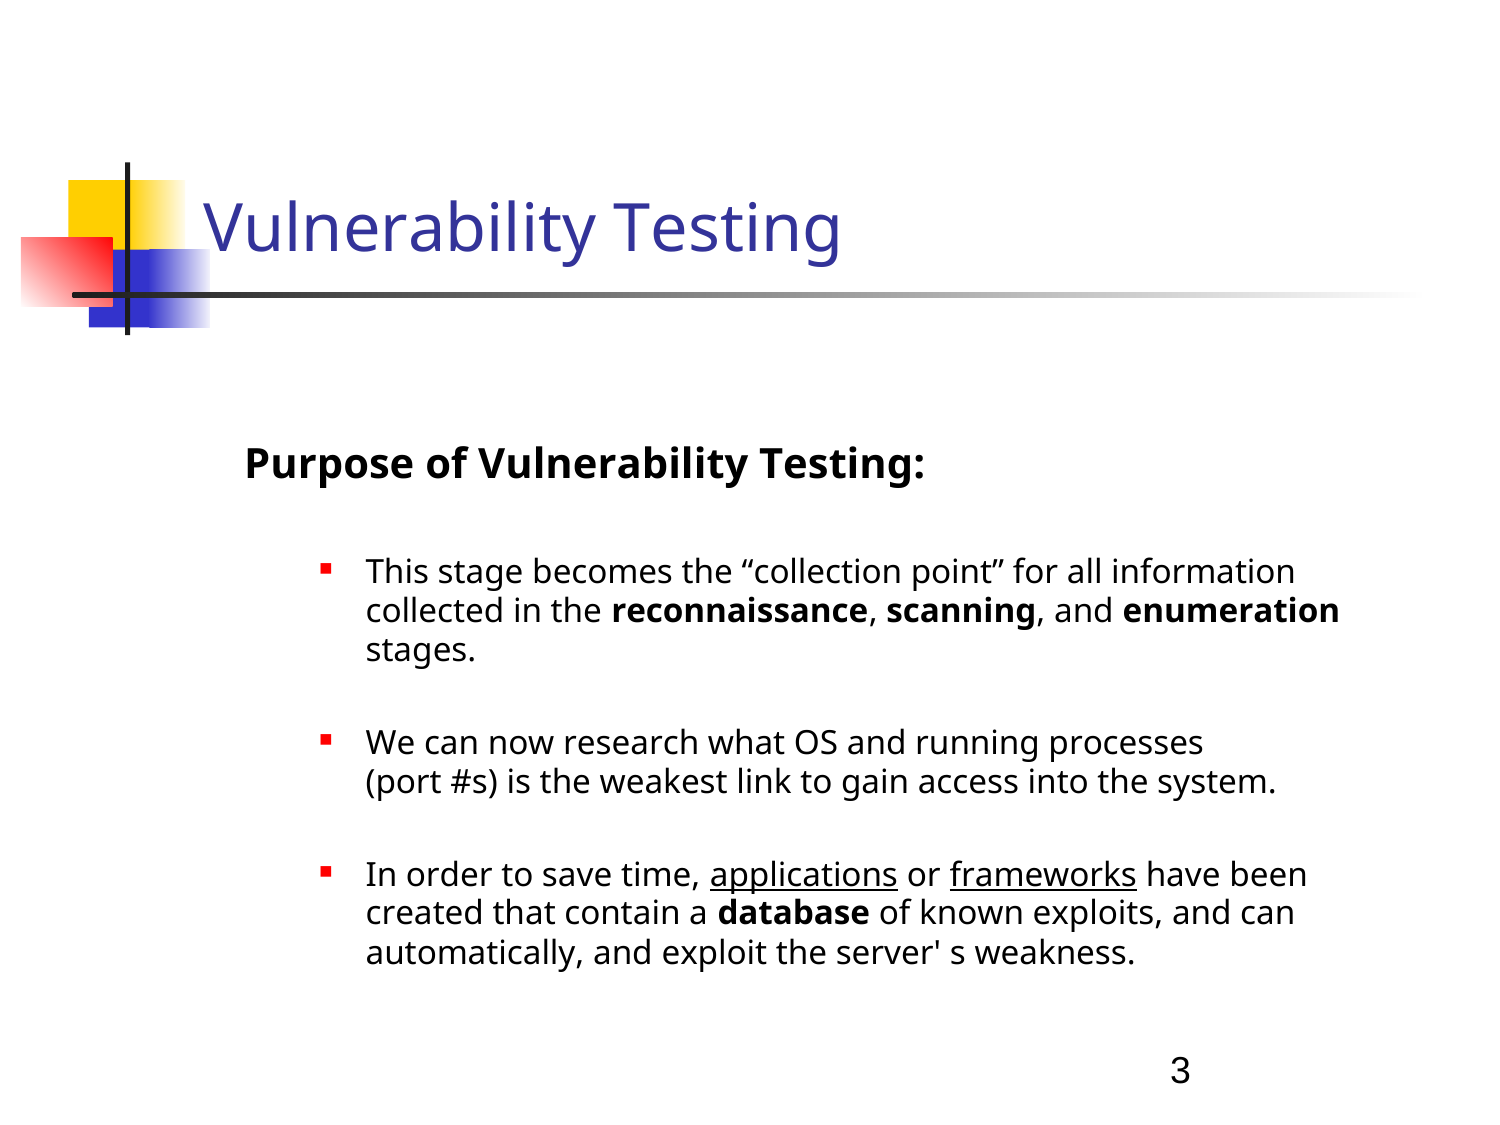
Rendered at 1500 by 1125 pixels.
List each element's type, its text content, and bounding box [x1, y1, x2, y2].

title Vulnerability Testing [188, 35, 1468, 276]
list Purpose of Vulnerability Testing: This stage becomes the “collection point” for all information collected in the reconnaissance, scanning, and enumeration stages. We can now research what OS and running processes (port #s) is the weakest link to gain access into the system. In order to save time, applications or frameworks have been created that contain a database of known exploits, and can automatically, and exploit the server' s weakness. [229, 365, 1434, 1034]
